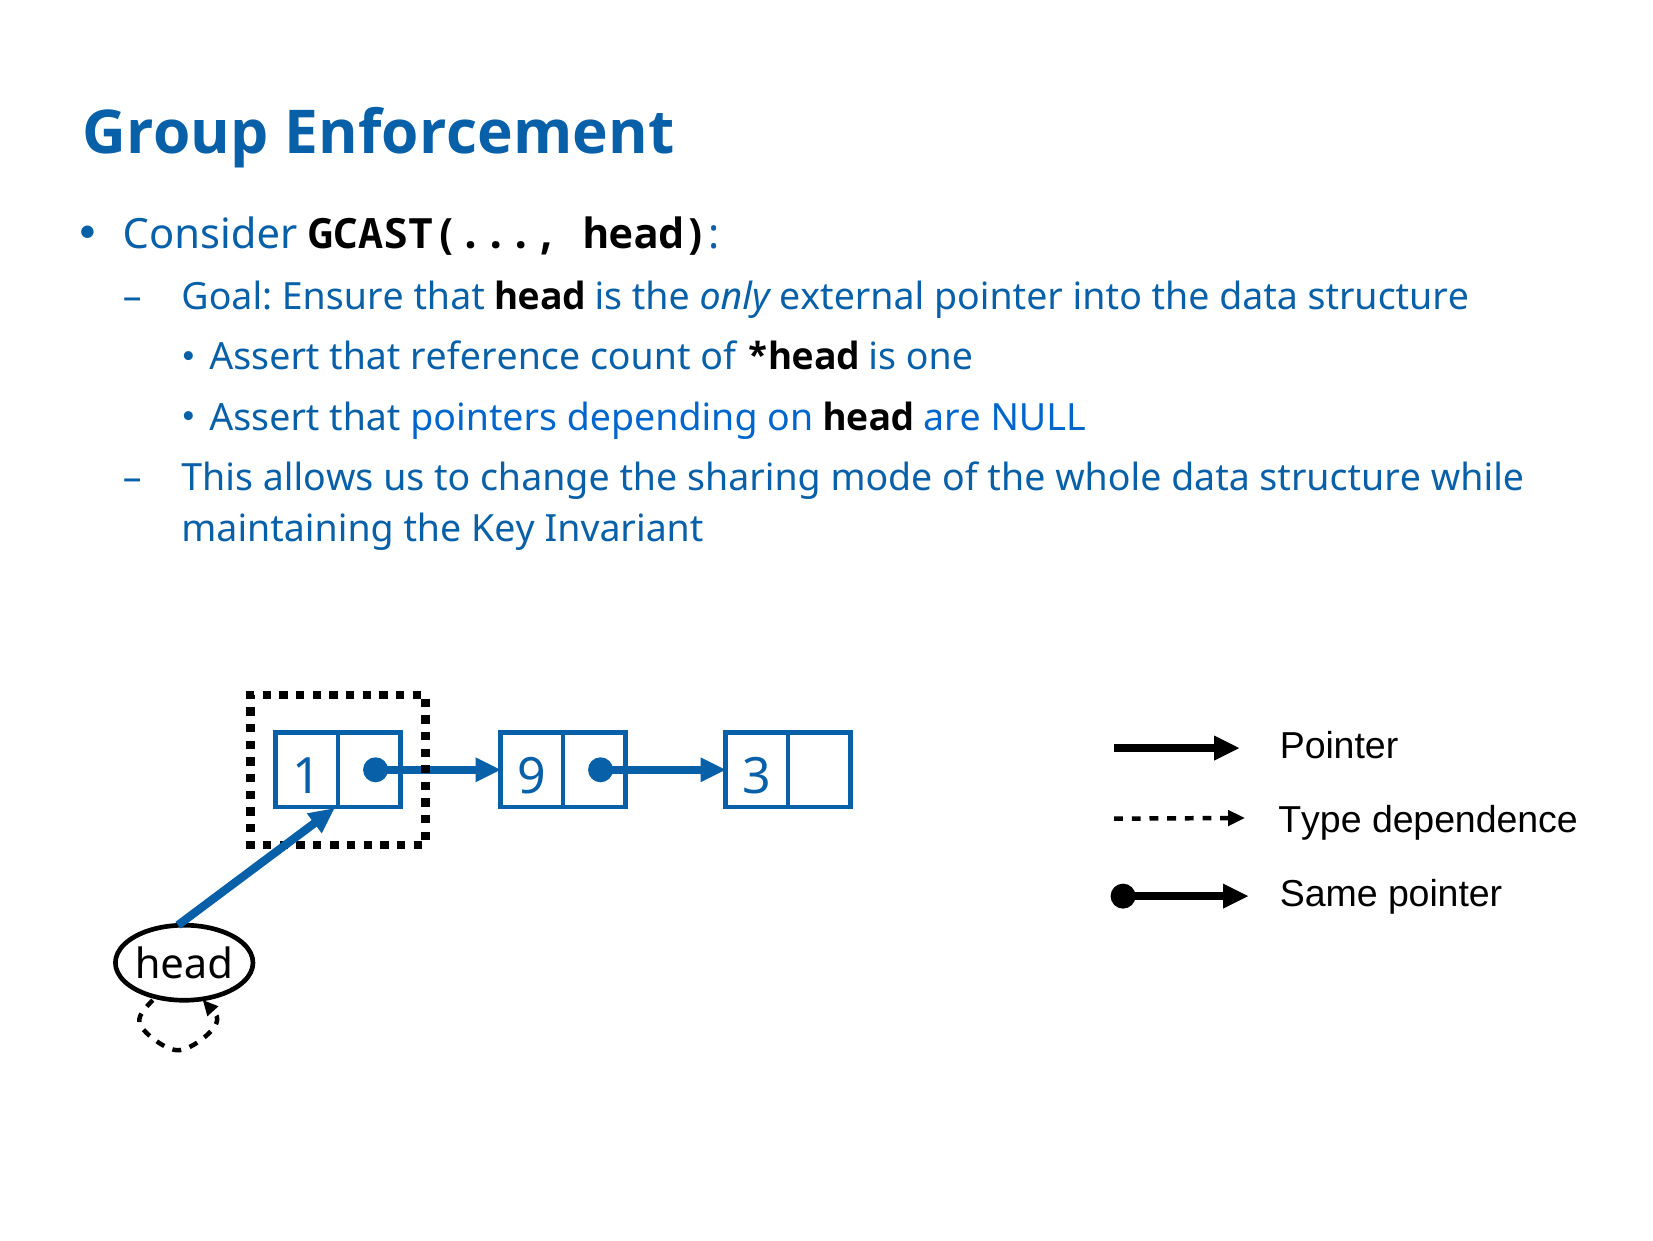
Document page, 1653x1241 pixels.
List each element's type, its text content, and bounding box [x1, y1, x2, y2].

text_box 1 [277, 732, 336, 816]
title Group Enforcement [82, 49, 1572, 211]
text_box 9 [502, 732, 561, 816]
text_box Same pointer [1264, 865, 1518, 923]
list Consider GCAST(..., head): Goal: Ensure that head is the only external pointer into the data structure Assert that reference count of *head is one Assert that pointers depending on head are NULL This allows us to change the sharing mode of the whole data structure while maintaining the Key Invariant [78, 203, 1568, 990]
text_box head [115, 925, 253, 1001]
text_box 3 [727, 732, 786, 816]
text_box Type dependence [1263, 790, 1593, 848]
text_box Pointer [1264, 717, 1414, 775]
